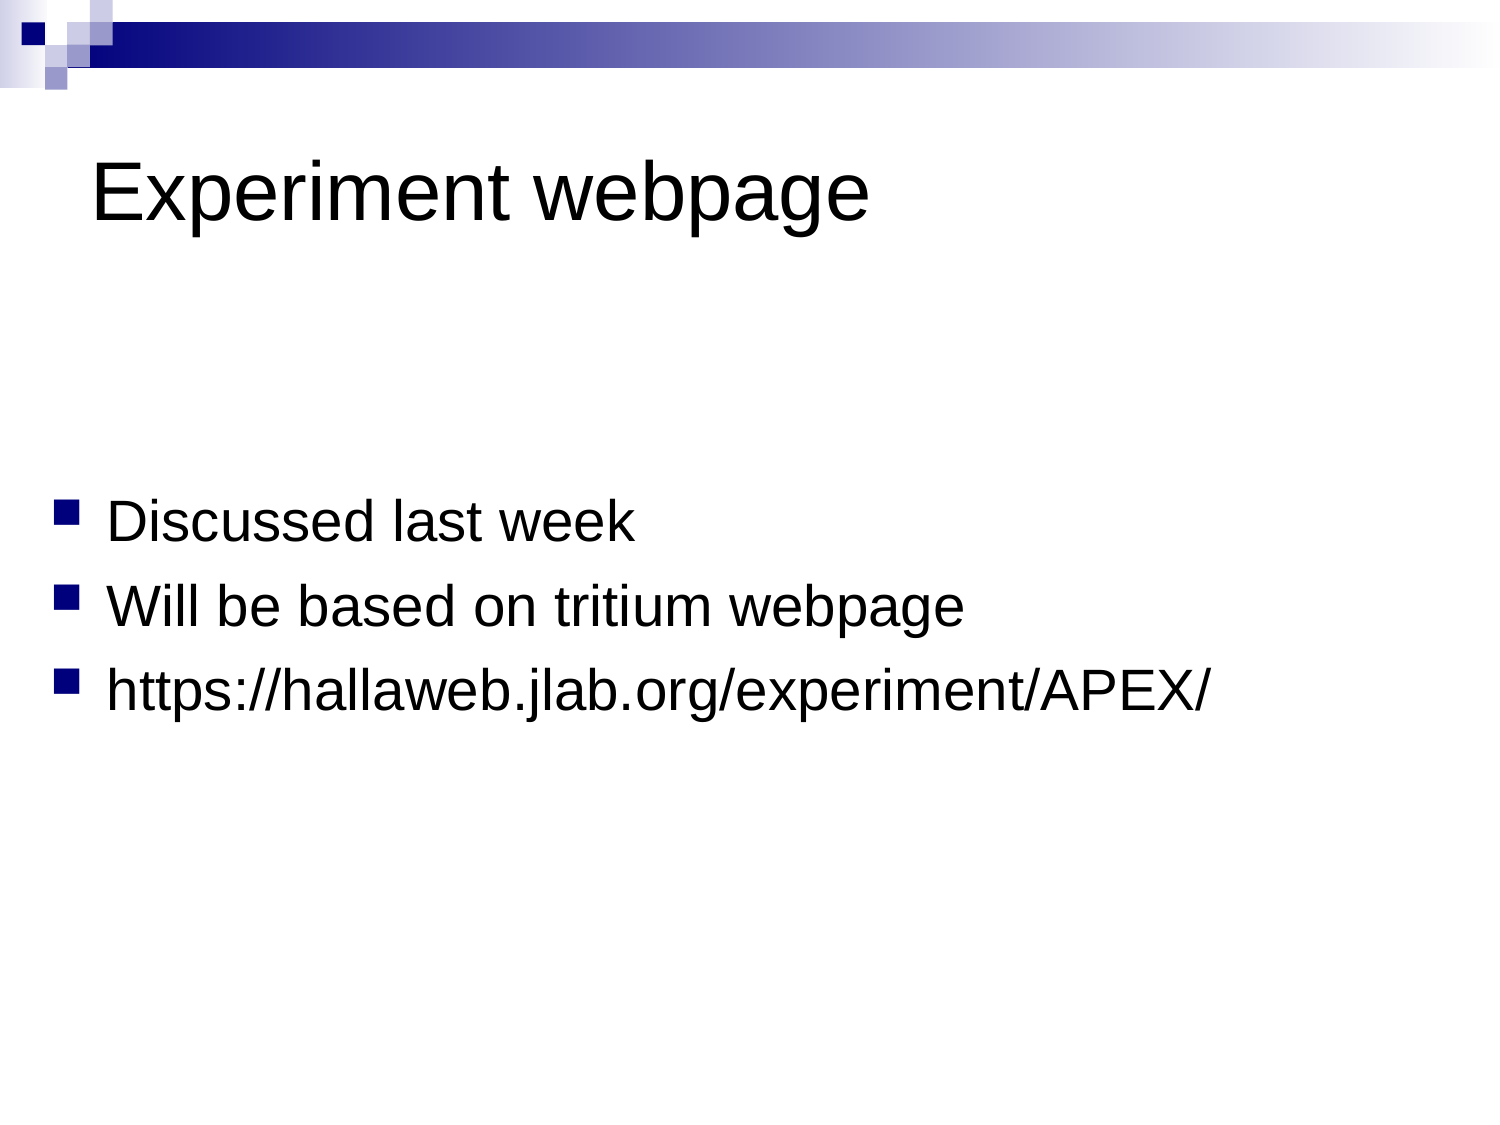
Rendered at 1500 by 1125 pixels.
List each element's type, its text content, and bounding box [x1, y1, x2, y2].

title Experiment webpage [75, 75, 1426, 300]
list Discussed last week Will be based on tritium webpage https://hallaweb.jlab.org/experiment/APEX/ [35, 307, 1437, 945]
